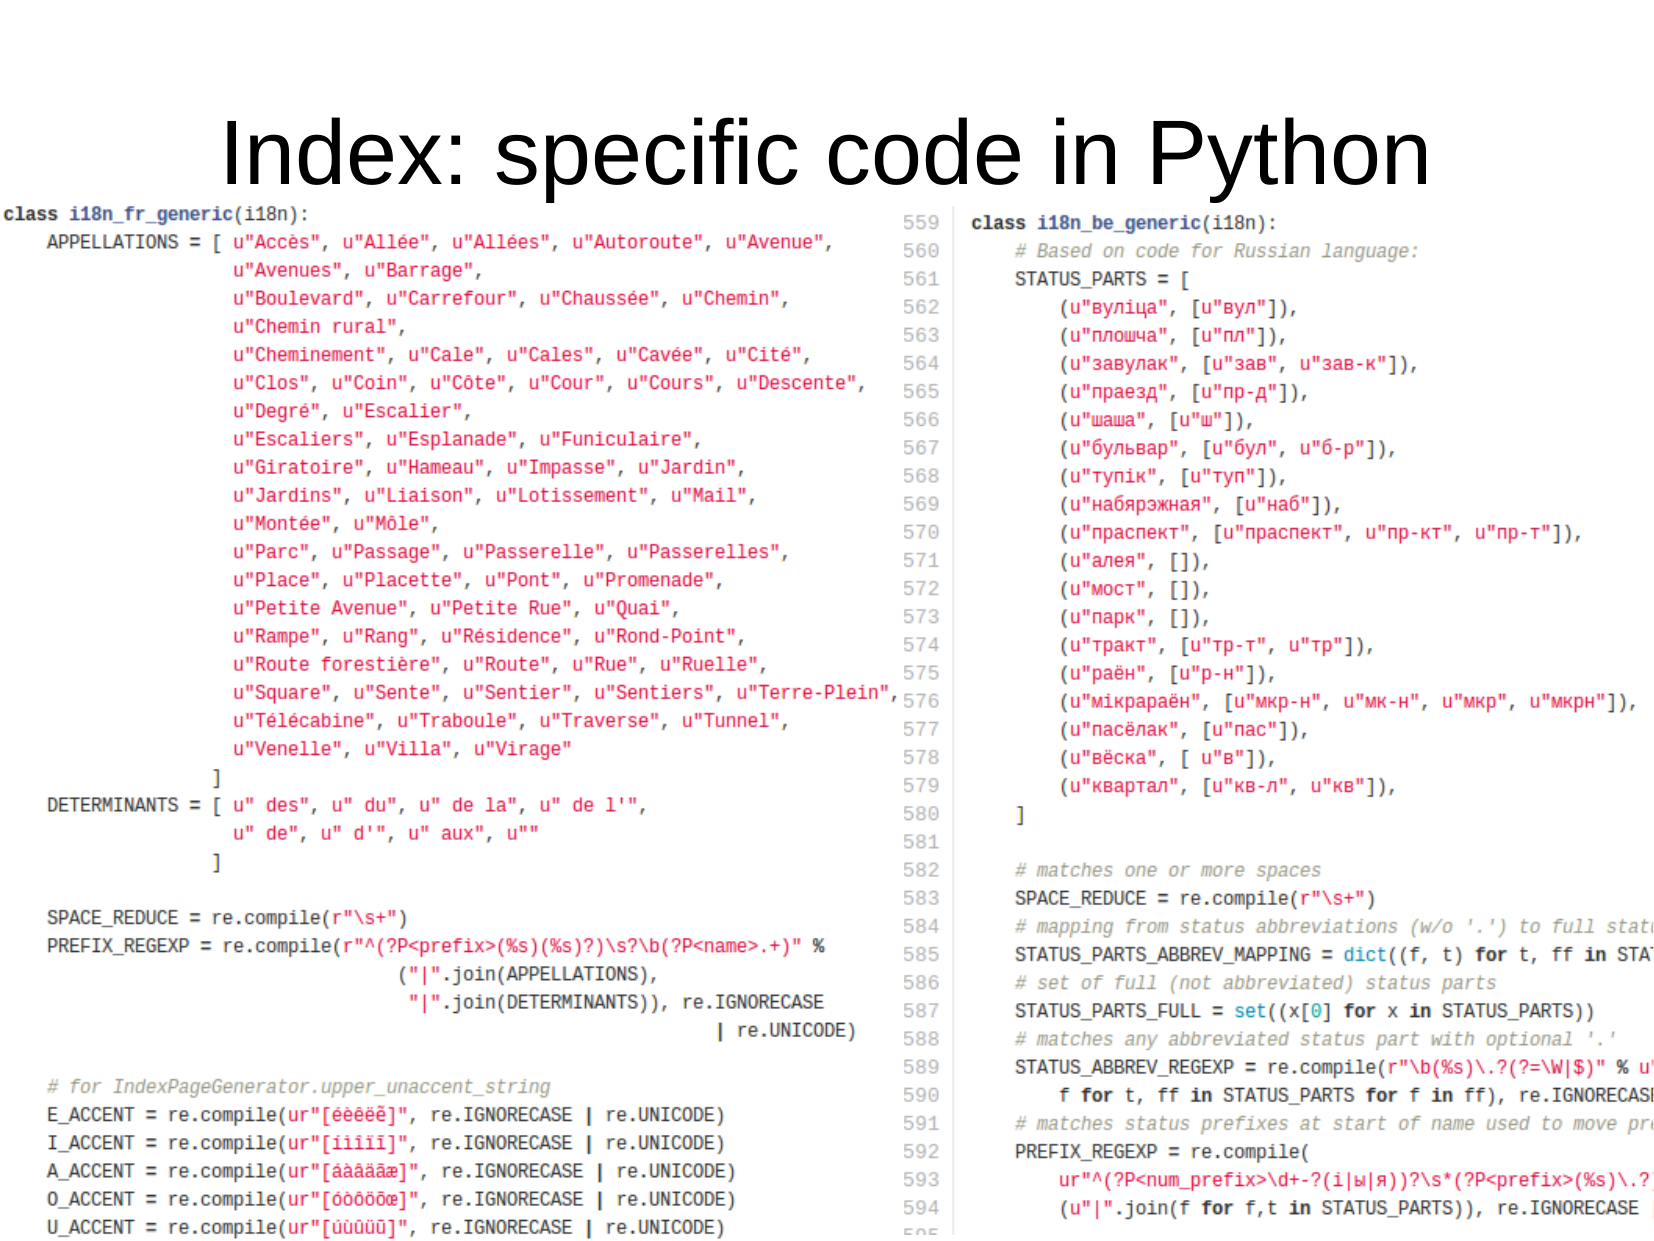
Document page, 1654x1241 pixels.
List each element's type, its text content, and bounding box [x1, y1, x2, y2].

title Index: specific code in Python [82, 49, 1571, 257]
picture [0, 194, 1654, 1241]
